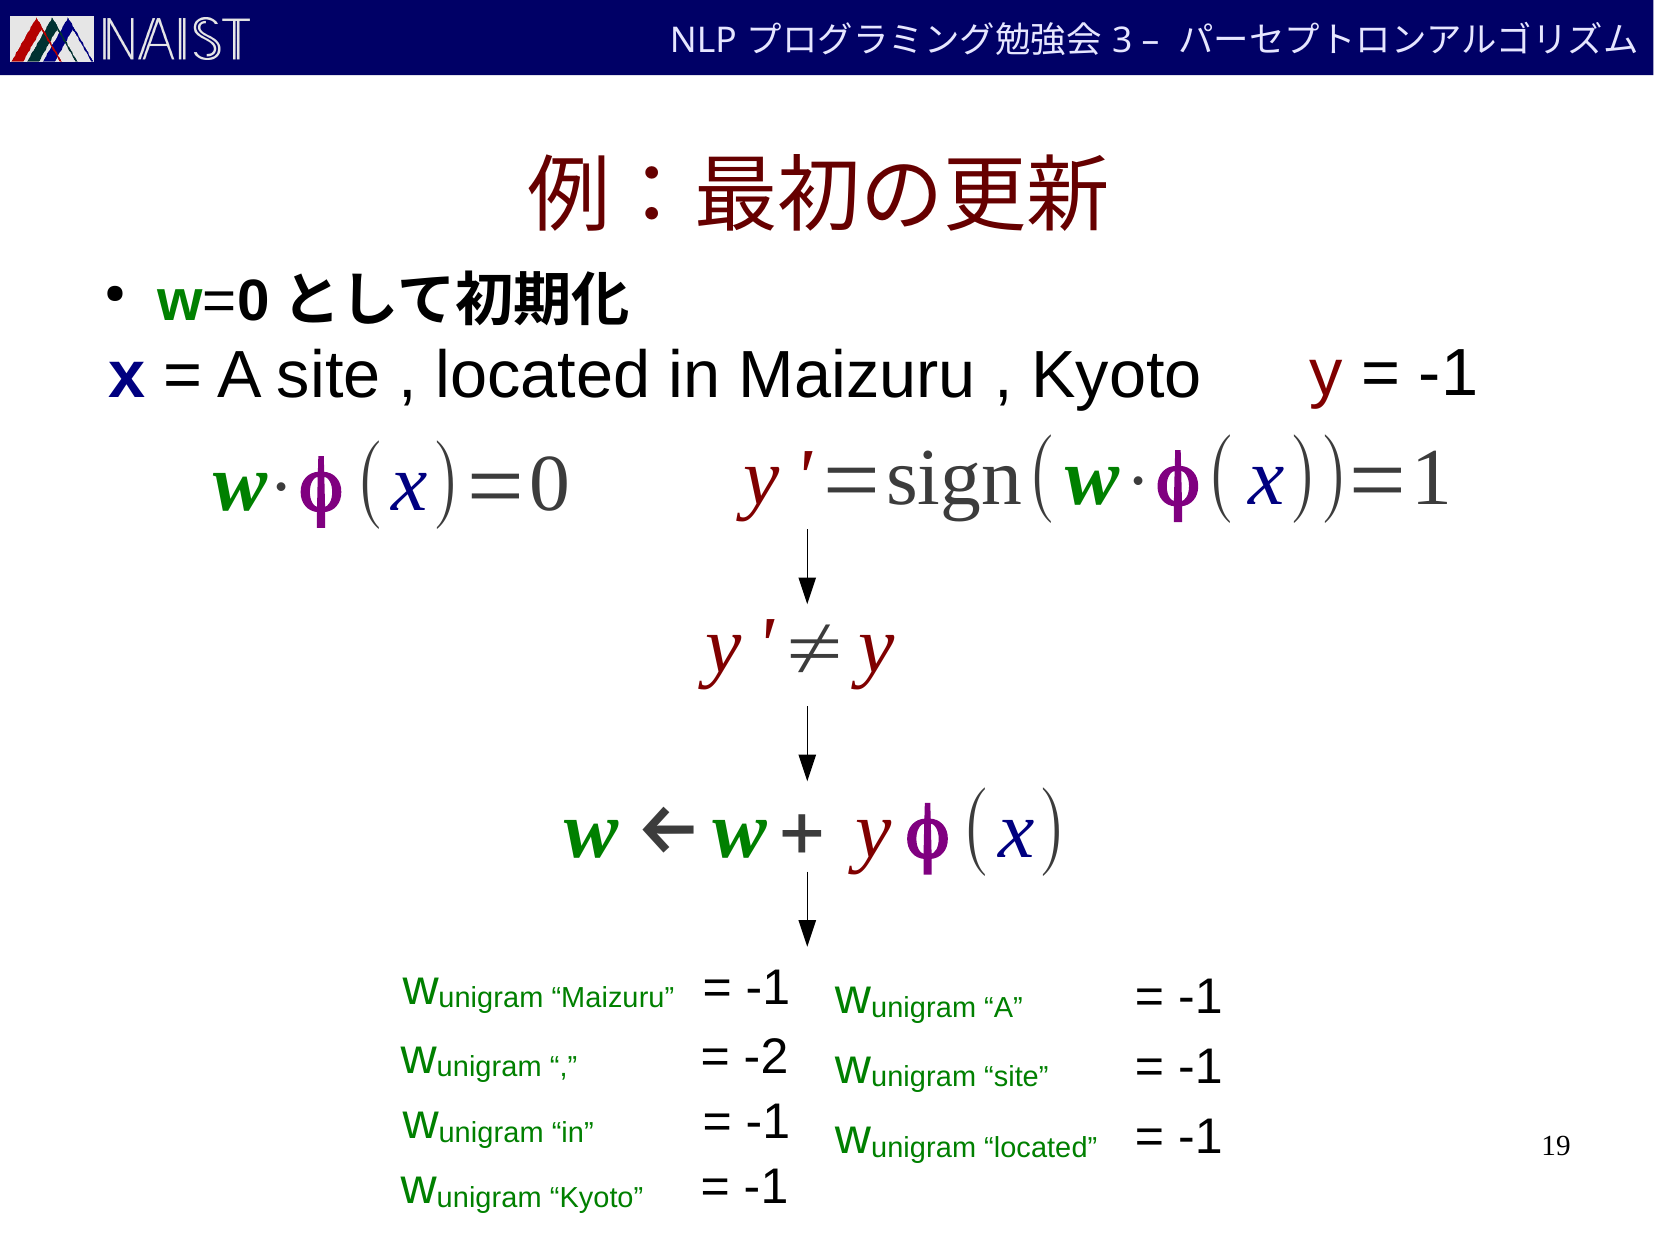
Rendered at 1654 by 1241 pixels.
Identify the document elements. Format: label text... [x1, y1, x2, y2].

picture [102, 17, 251, 60]
chart [538, 781, 1088, 879]
text_box wunigram “,” = -2 [385, 1020, 804, 1108]
text_box y = -1 [1294, 327, 1494, 417]
chart [712, 428, 1474, 526]
text_box wunigram “Kyoto” = -1 [385, 1150, 804, 1239]
picture [10, 16, 94, 62]
chart [675, 602, 919, 692]
text_box wunigram “site” = -1 [820, 1030, 1238, 1101]
text_box wunigram “Maizuru” = -1 [387, 951, 806, 1039]
title 例：最初の更新 [75, 92, 1564, 285]
chart [187, 434, 593, 532]
text_box wunigram “located” = -1 [820, 1101, 1238, 1189]
list w=0として初期化 [86, 252, 1576, 1072]
text_box wunigram “A” = -1 [820, 961, 1238, 1030]
text_box wunigram “in” = -1 [387, 1086, 806, 1174]
text_box x = A site , located in Maizuru , Kyoto [93, 329, 1221, 420]
